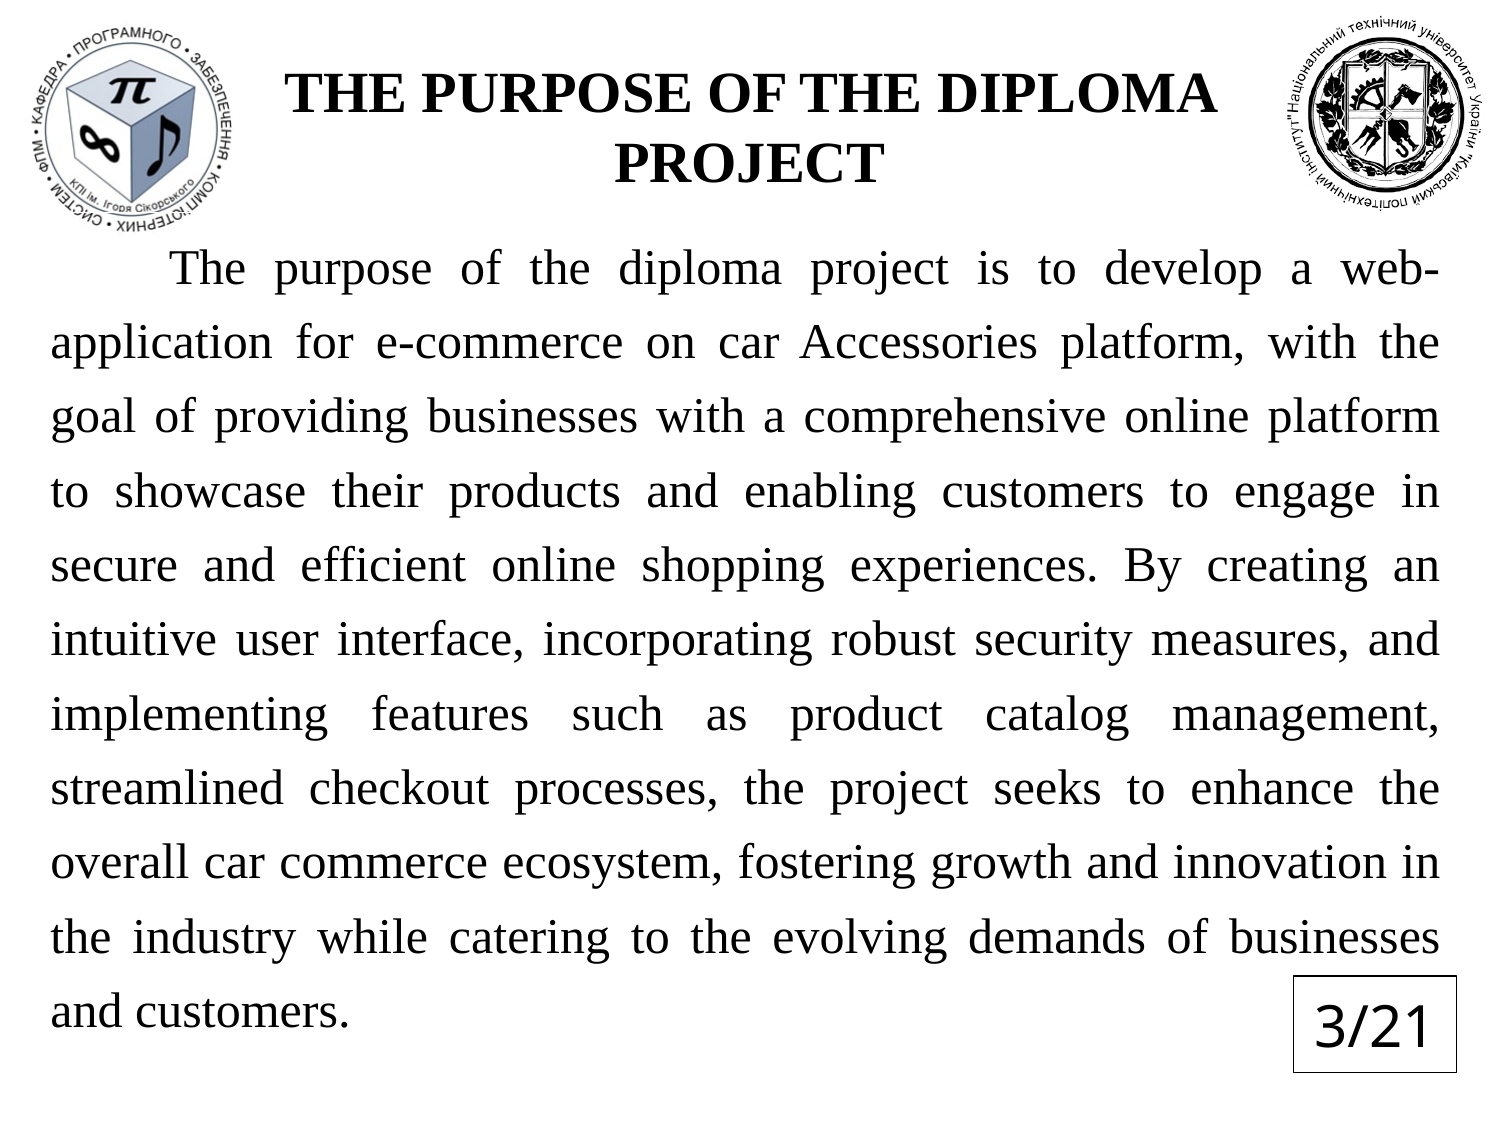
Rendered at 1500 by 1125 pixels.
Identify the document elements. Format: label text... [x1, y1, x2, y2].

picture [1283, 12, 1484, 213]
title THE PURPOSE OF THE DIPLOMA PROJECT [235, 12, 1265, 212]
text_box 3/21 [1293, 975, 1457, 1073]
picture [16, 12, 235, 251]
list The purpose of the diploma project is to develop a web-application for e-commerce on car Accessories platform, with the goal of providing businesses with a comprehensive online platform to showcase their products and enabling customers to engage in secure and efficient online shopping experiences. By creating an intuitive user interface, incorporating robust security measures, and implementing features such as product catalog management, streamlined checkout processes, the project seeks to enhance the overall car commerce ecosystem, fostering growth and innovation in the industry while catering to the evolving demands of businesses and customers. [35, 212, 1457, 811]
